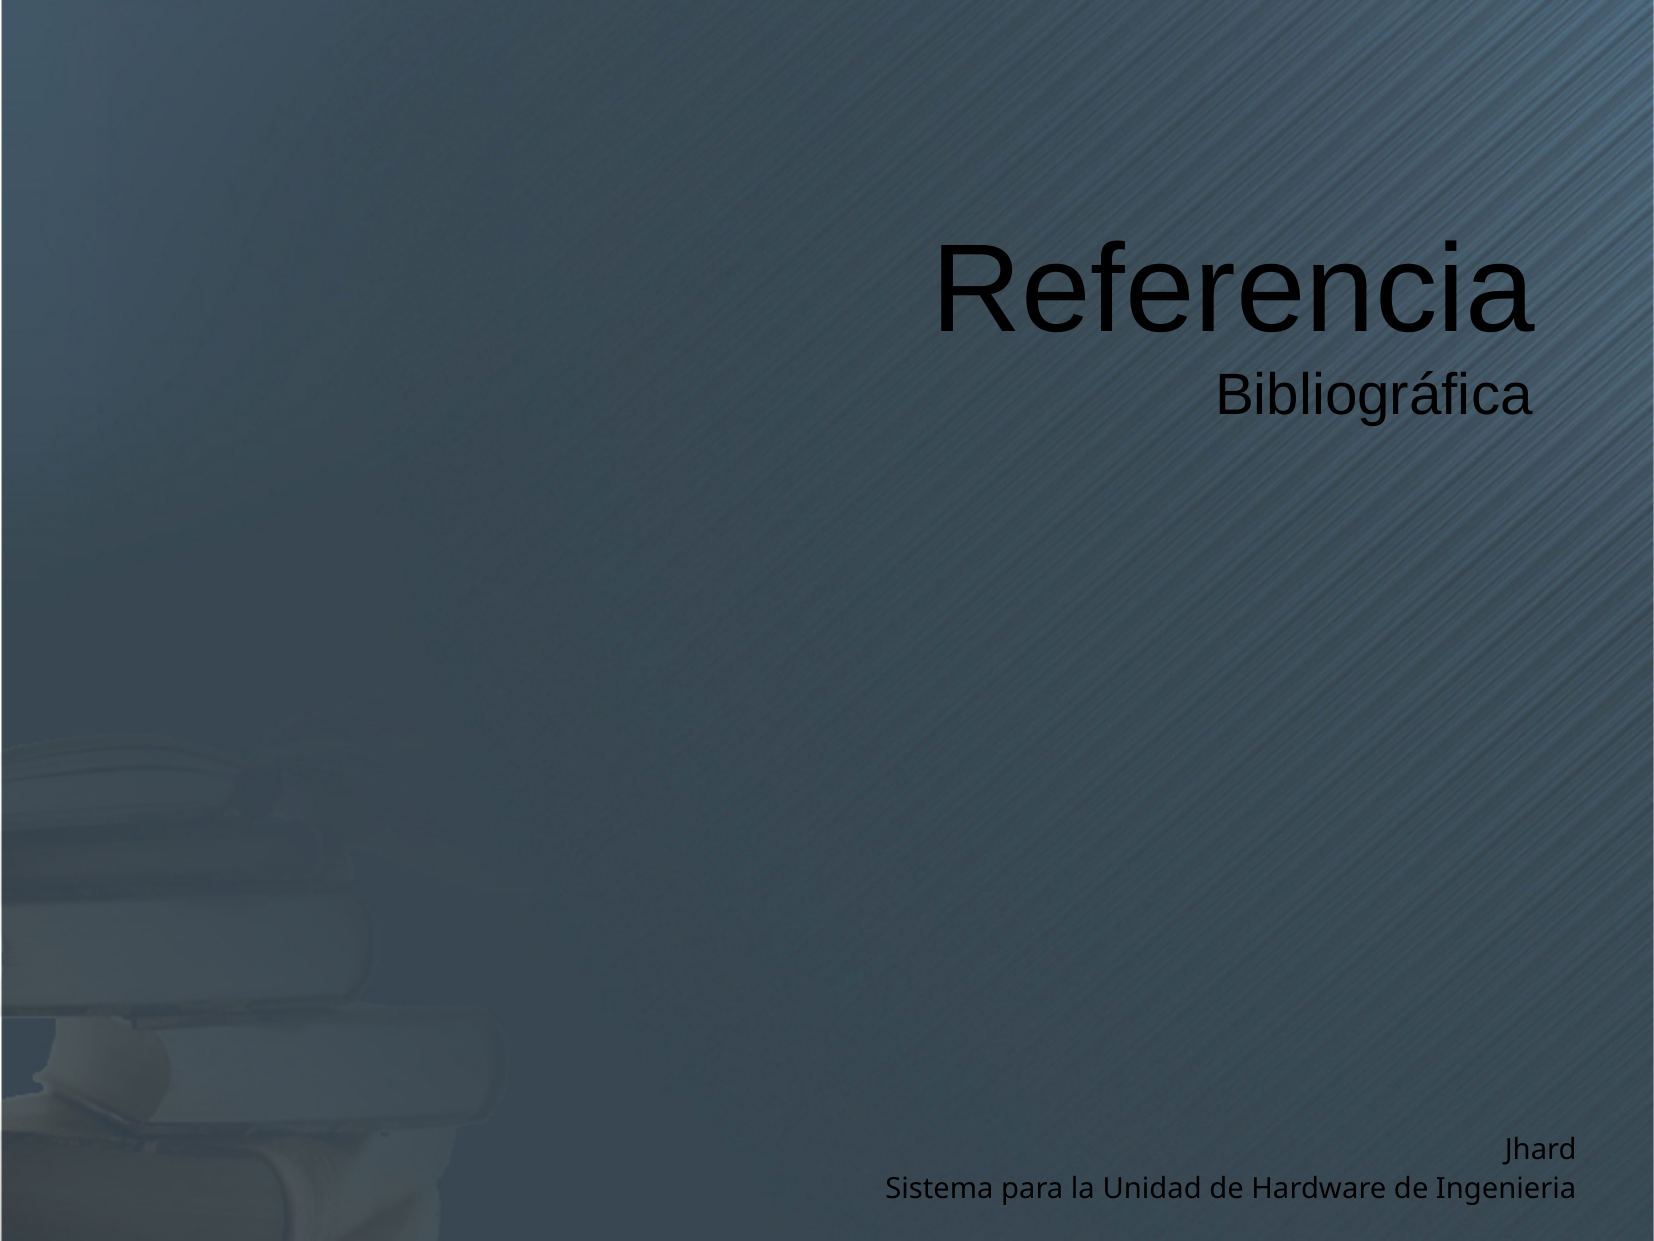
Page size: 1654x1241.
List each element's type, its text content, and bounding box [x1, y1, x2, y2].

title Referencia [295, 191, 1536, 384]
picture [0, 0, 1654, 1241]
text_box Bibliográfica [603, 354, 1548, 435]
